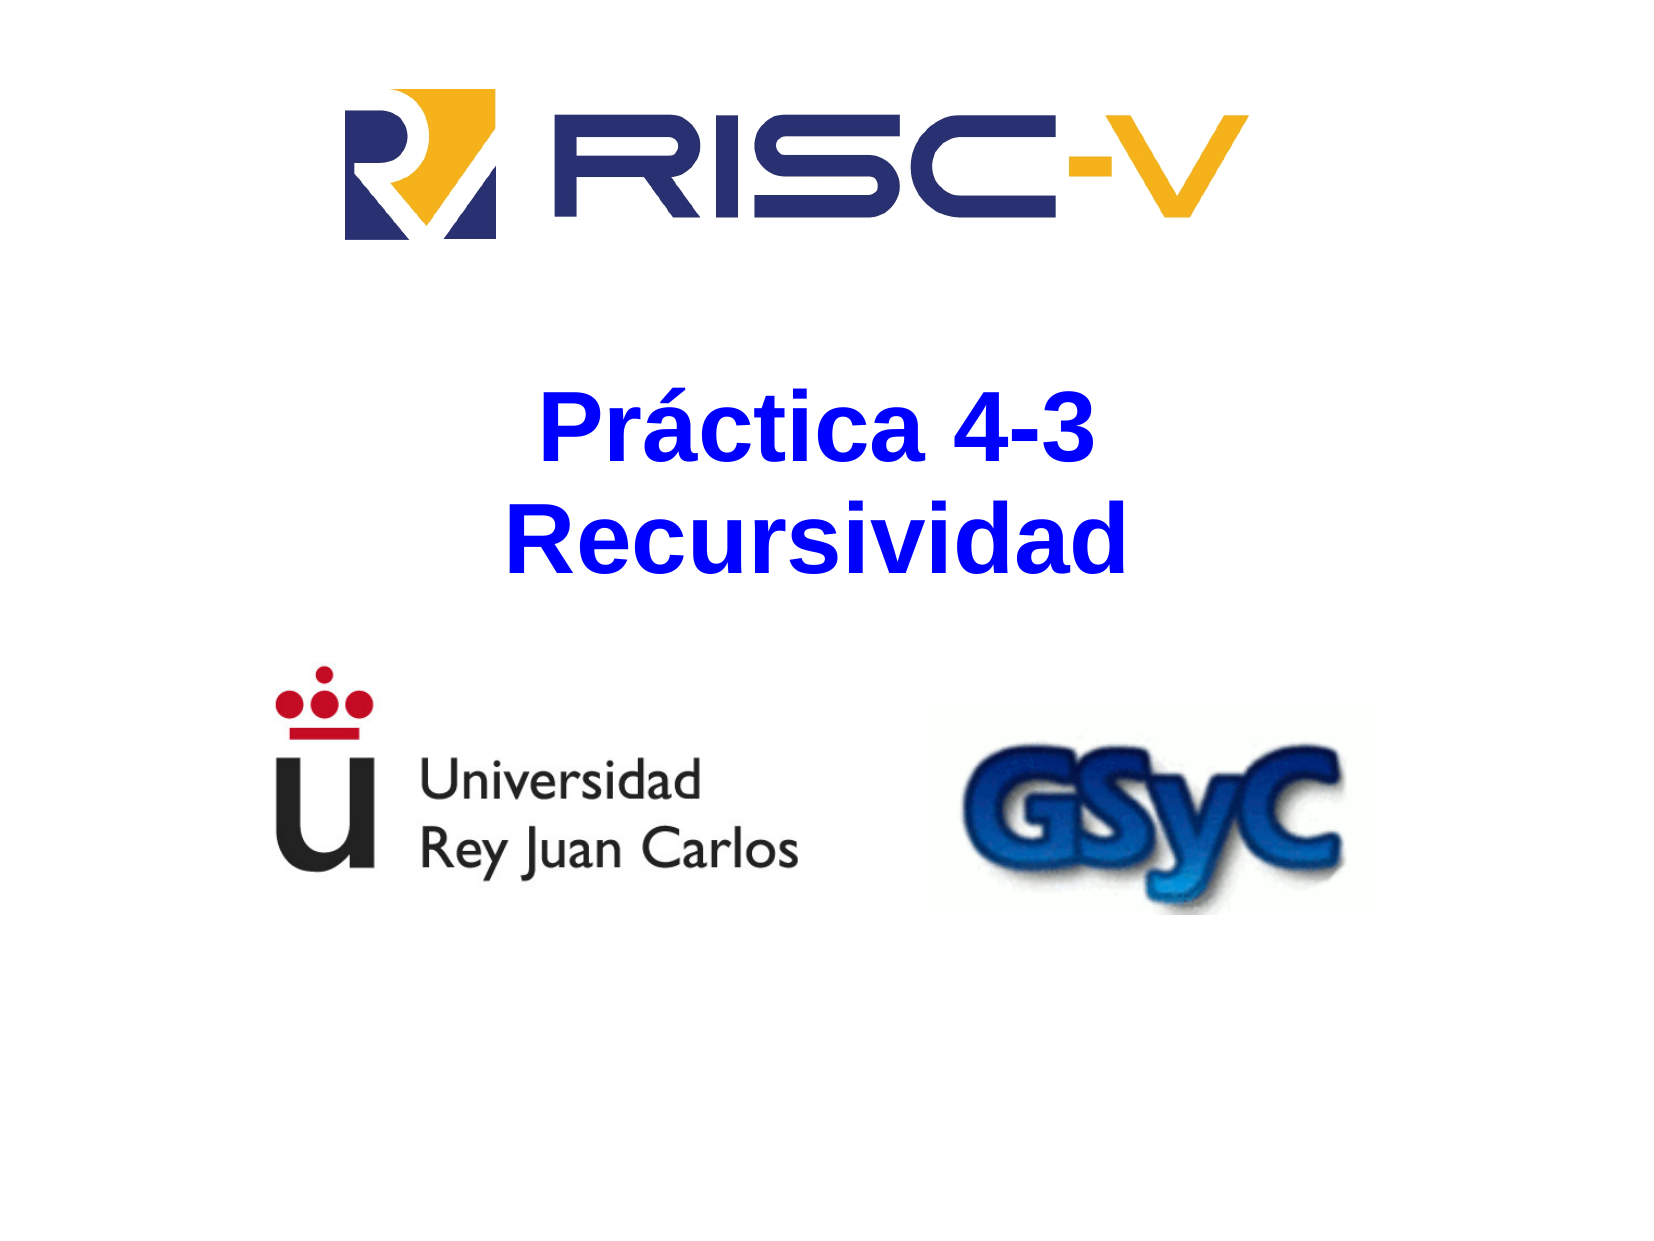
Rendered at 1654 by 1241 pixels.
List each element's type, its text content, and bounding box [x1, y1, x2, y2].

title Práctica 4-3 Recursividad [180, 315, 1456, 651]
picture [241, 651, 826, 901]
picture [923, 704, 1381, 916]
picture [345, 89, 1249, 241]
